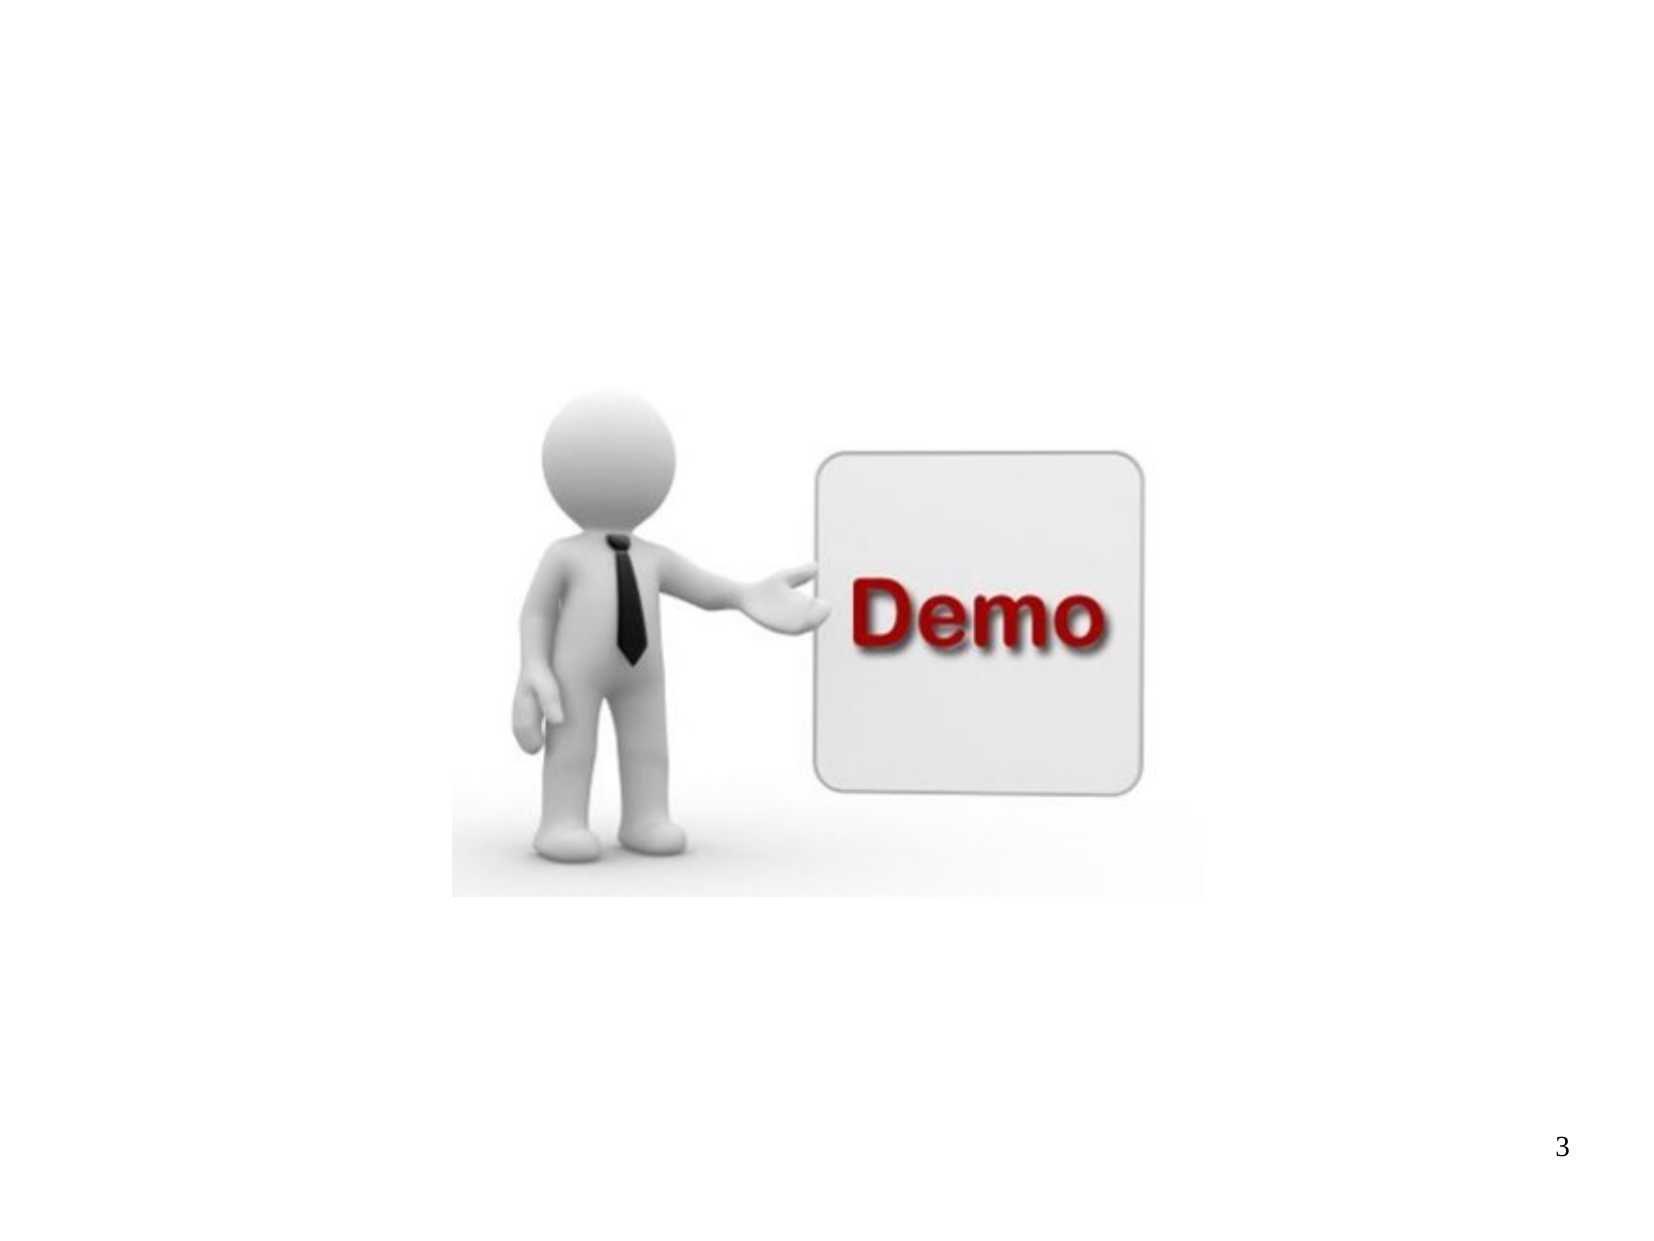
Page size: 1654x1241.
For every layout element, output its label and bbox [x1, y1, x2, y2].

picture [452, 356, 1203, 897]
